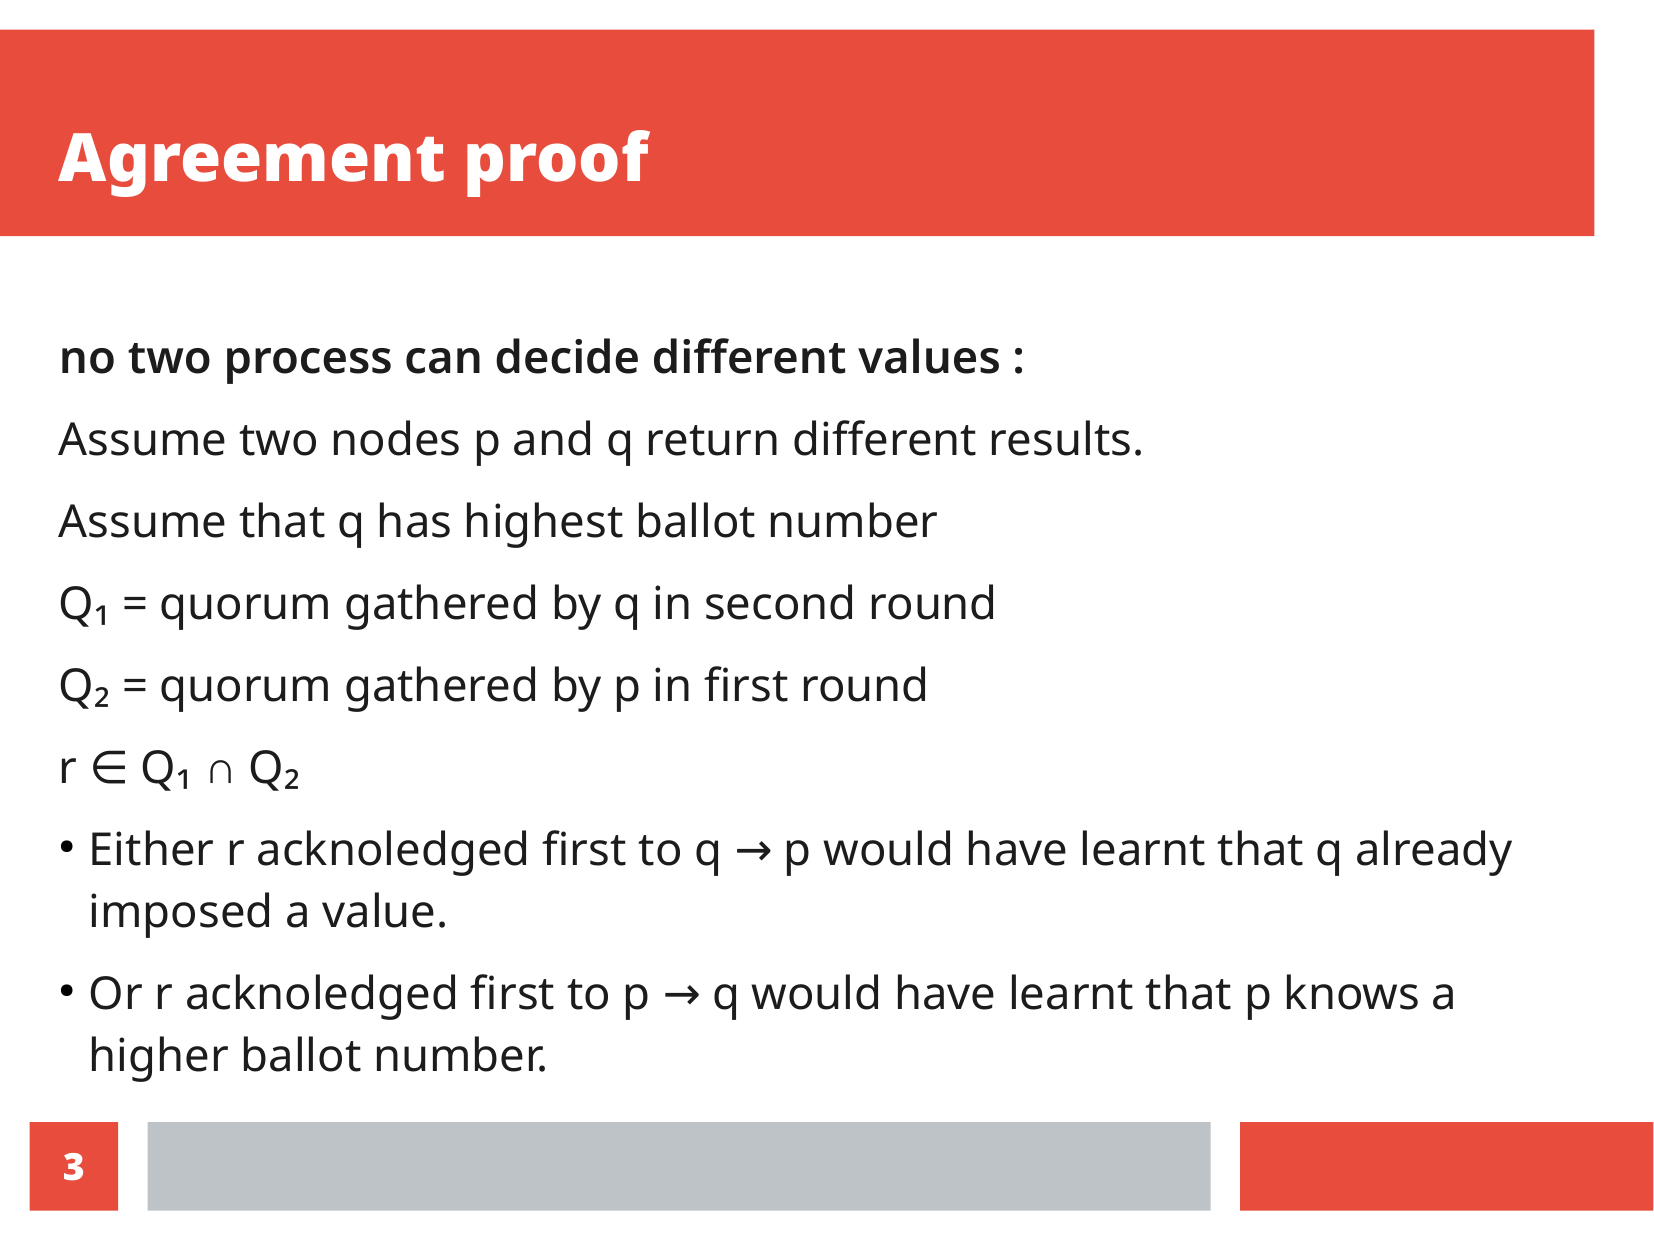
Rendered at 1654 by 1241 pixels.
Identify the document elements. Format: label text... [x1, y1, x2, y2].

title Agreement proof [59, 64, 1595, 202]
list no two process can decide different values : Assume two nodes p and q return different results. Assume that q has highest ballot number Q₁ = quorum gathered by q in second round Q₂ = quorum gathered by p in first round r ∈ Q₁ ∩ Q₂ Either r acknoledged first to q → p would have learnt that q already imposed a value. Or r acknoledged first to p → q would have learnt that p knows a higher ballot number. [59, 324, 1565, 1093]
